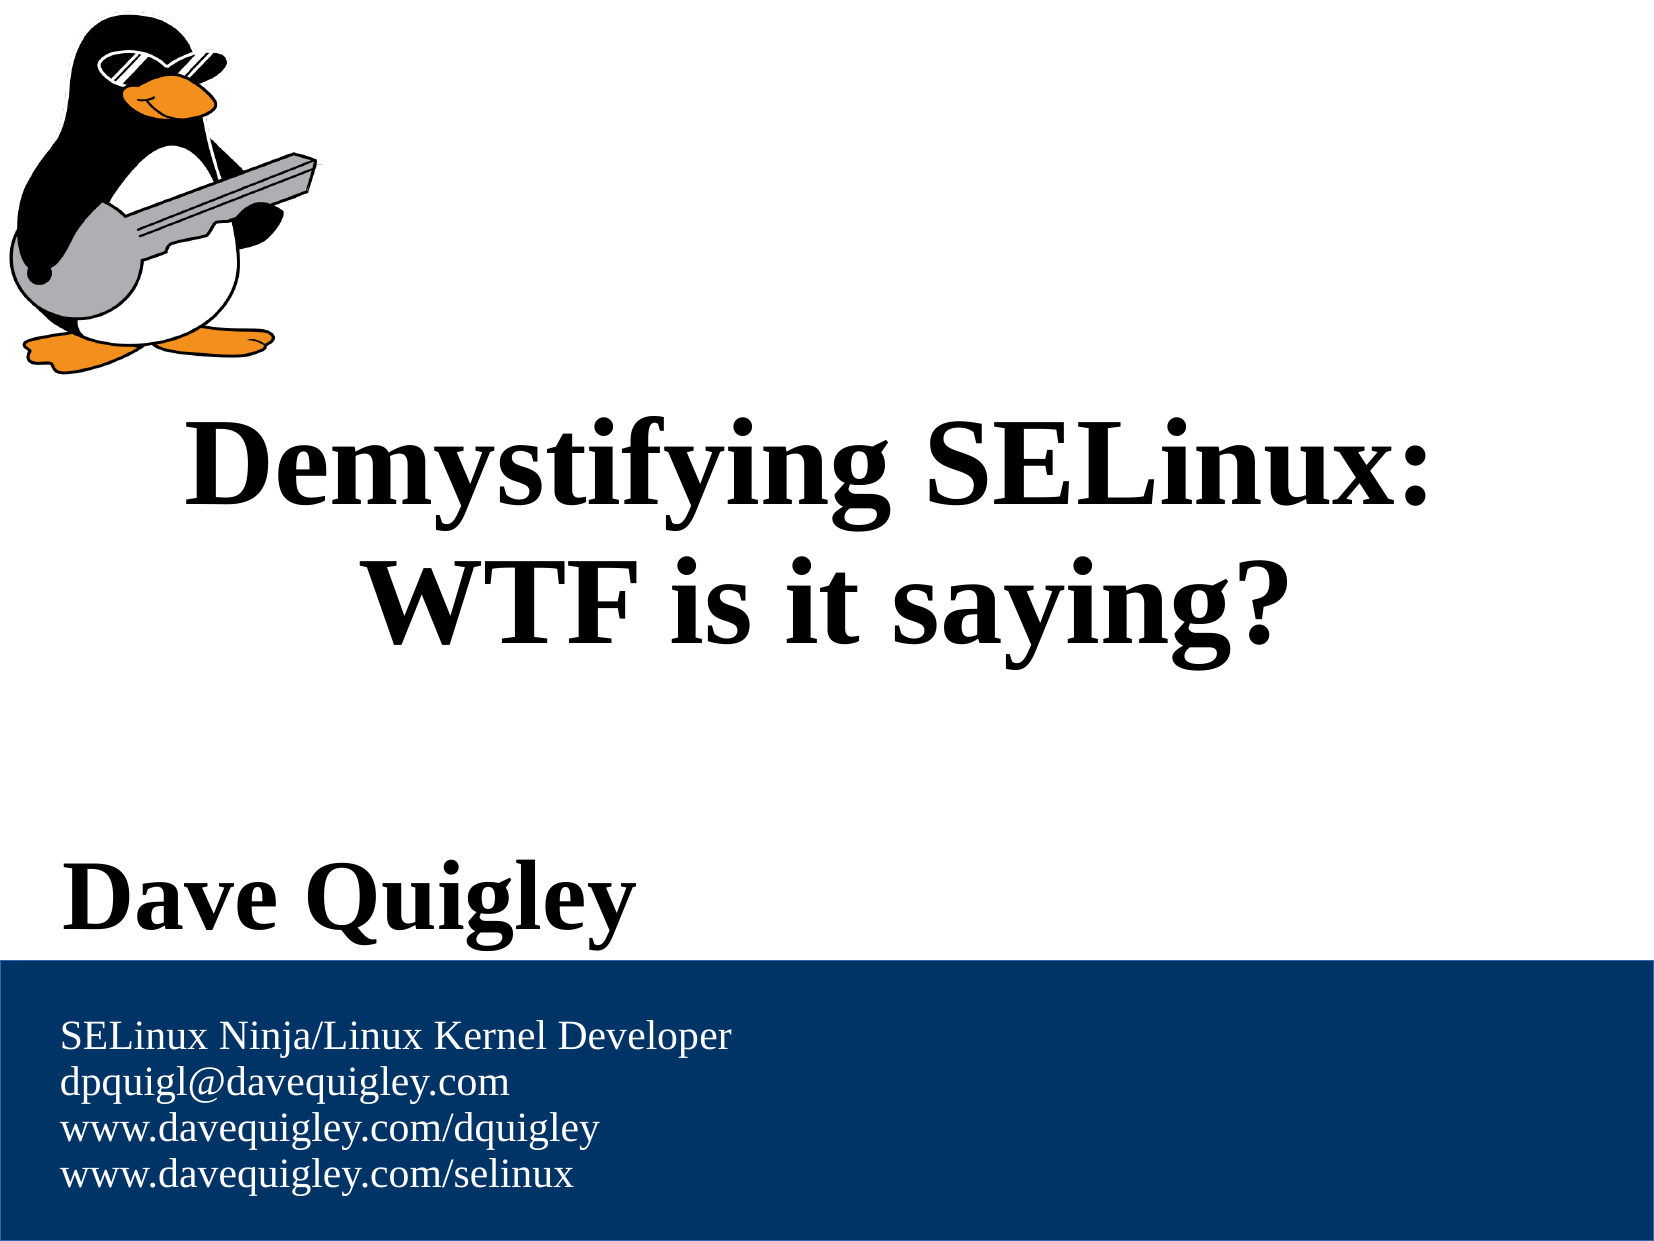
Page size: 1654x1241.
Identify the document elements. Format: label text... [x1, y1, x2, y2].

text_box SELinux Ninja/Linux Kernel Developer dpquigl@davequigley.com www.davequigley.com/dquigley www.davequigley.com/selinux [45, 1004, 811, 1205]
title Demystifying SELinux: WTF is it saying? [82, 393, 1571, 671]
text_box Dave Quigley [47, 833, 768, 959]
text_box [0, 960, 1654, 1241]
picture [6, 0, 322, 388]
